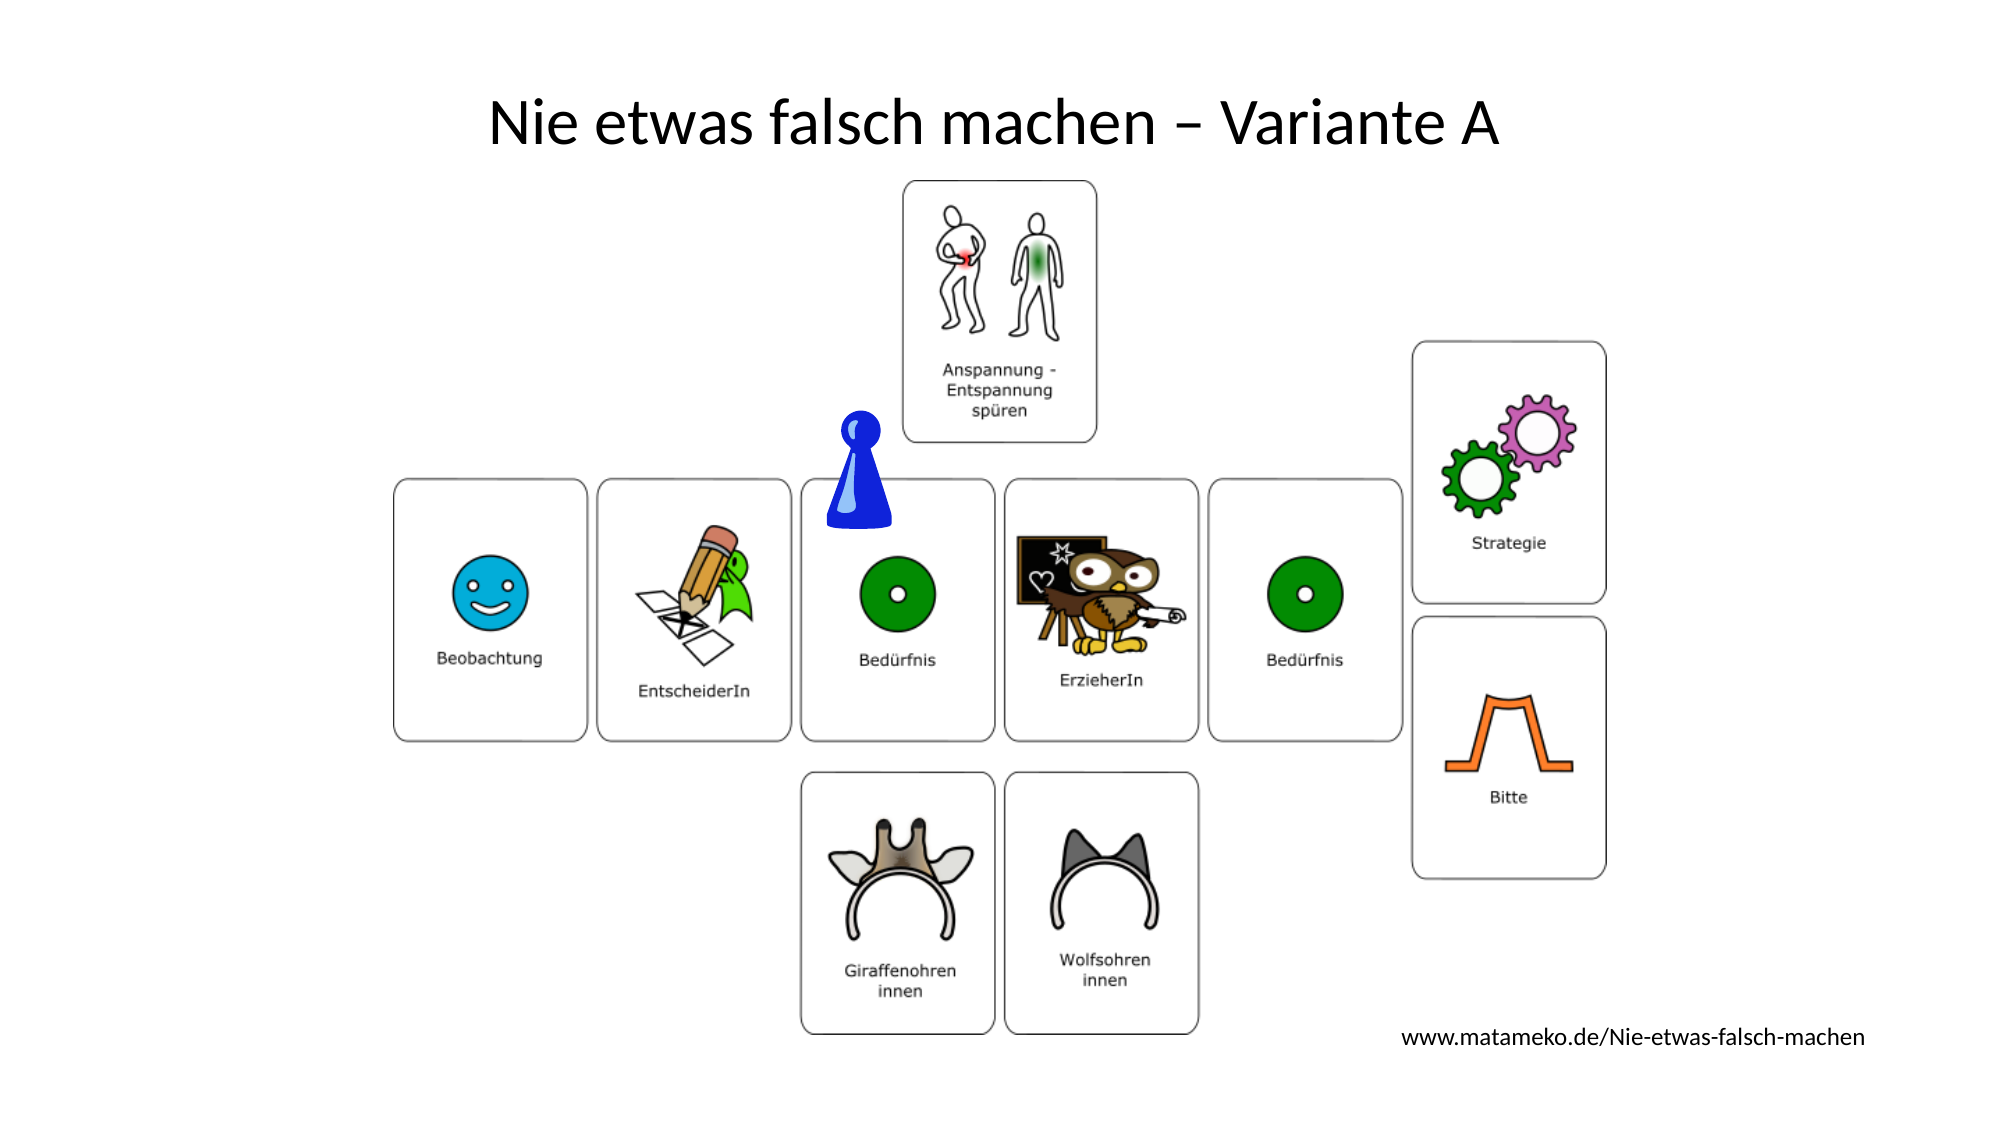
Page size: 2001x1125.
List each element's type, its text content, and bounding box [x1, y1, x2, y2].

text_box Nie etwas falsch machen – Variante A [473, 70, 1527, 167]
text_box www.matameko.de/Nie-etwas-falsch-machen [1386, 1013, 1882, 1058]
picture [393, 180, 1607, 1035]
text_box [826, 410, 892, 529]
